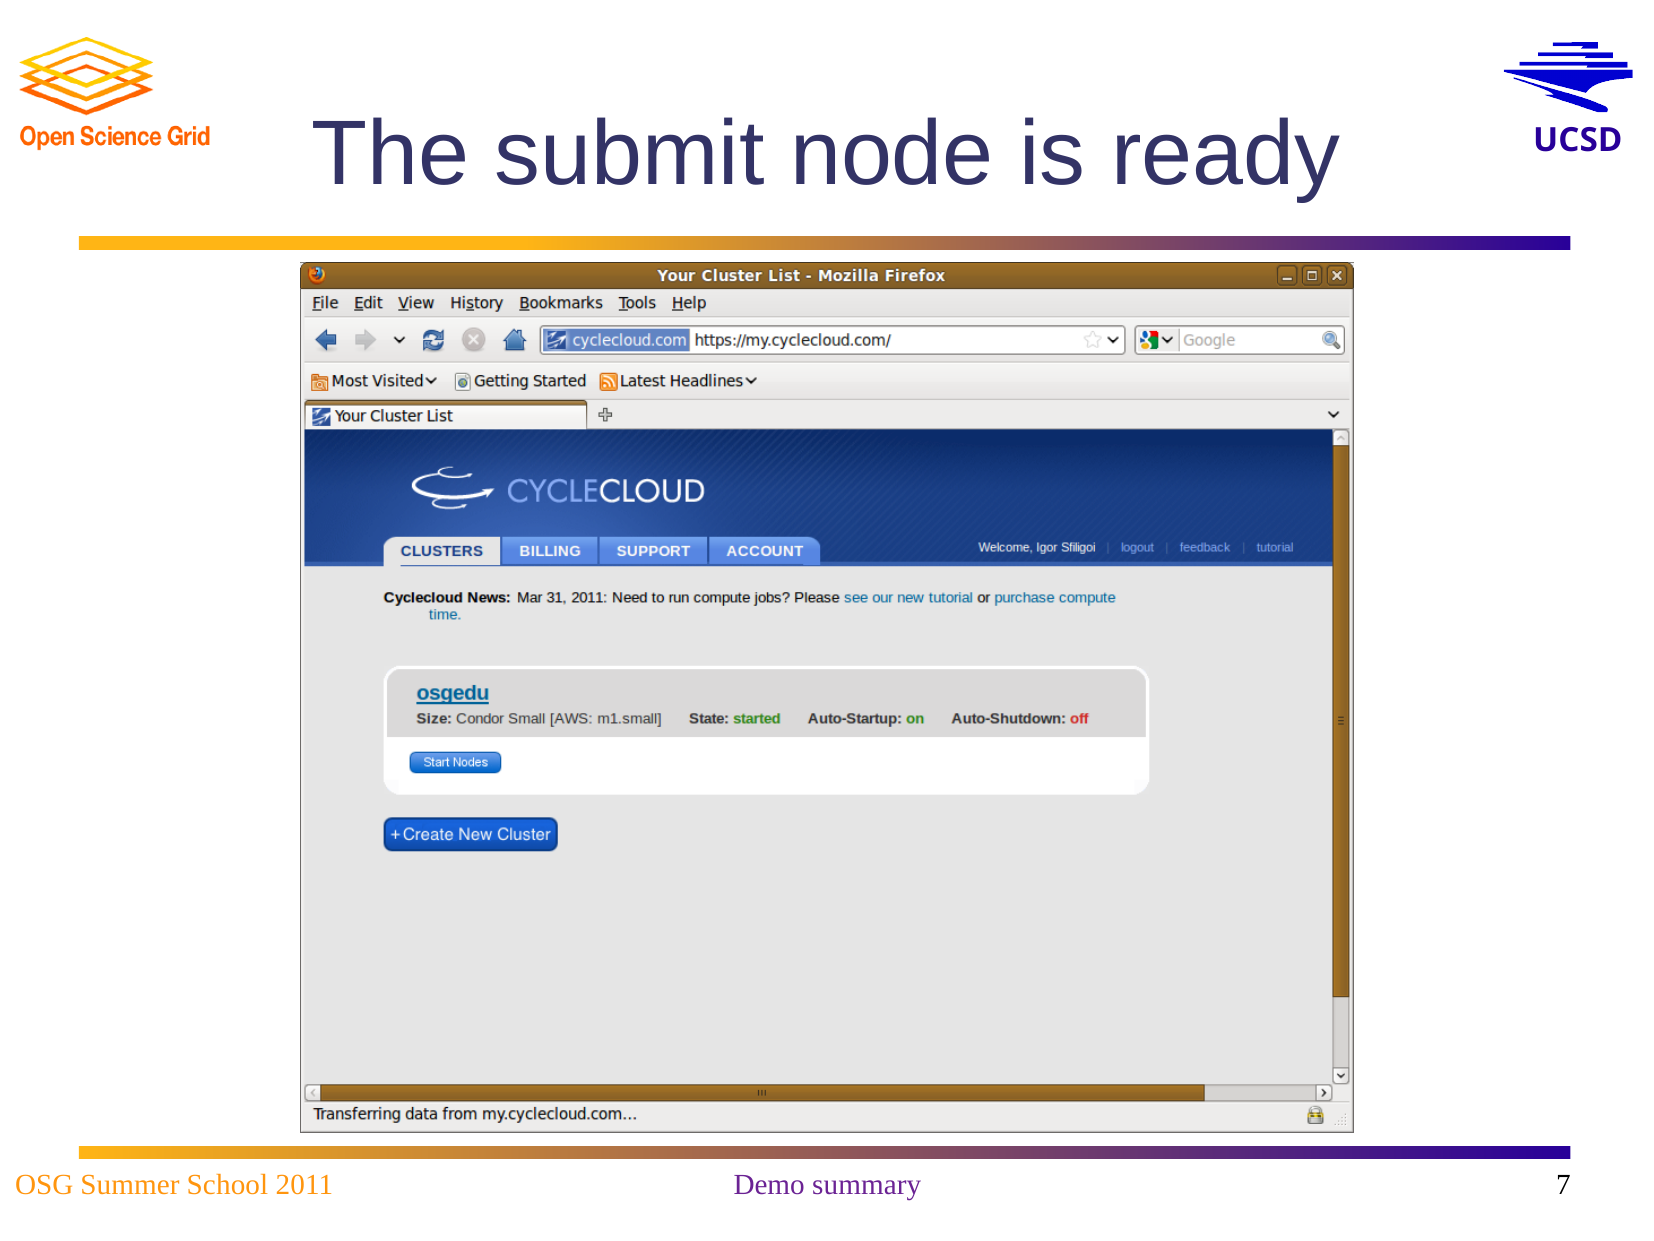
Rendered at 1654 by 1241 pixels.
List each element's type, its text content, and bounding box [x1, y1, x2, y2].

picture [1495, 42, 1637, 118]
picture [300, 262, 1354, 1133]
picture [0, 14, 229, 167]
title The submit node is ready [82, 56, 1571, 250]
